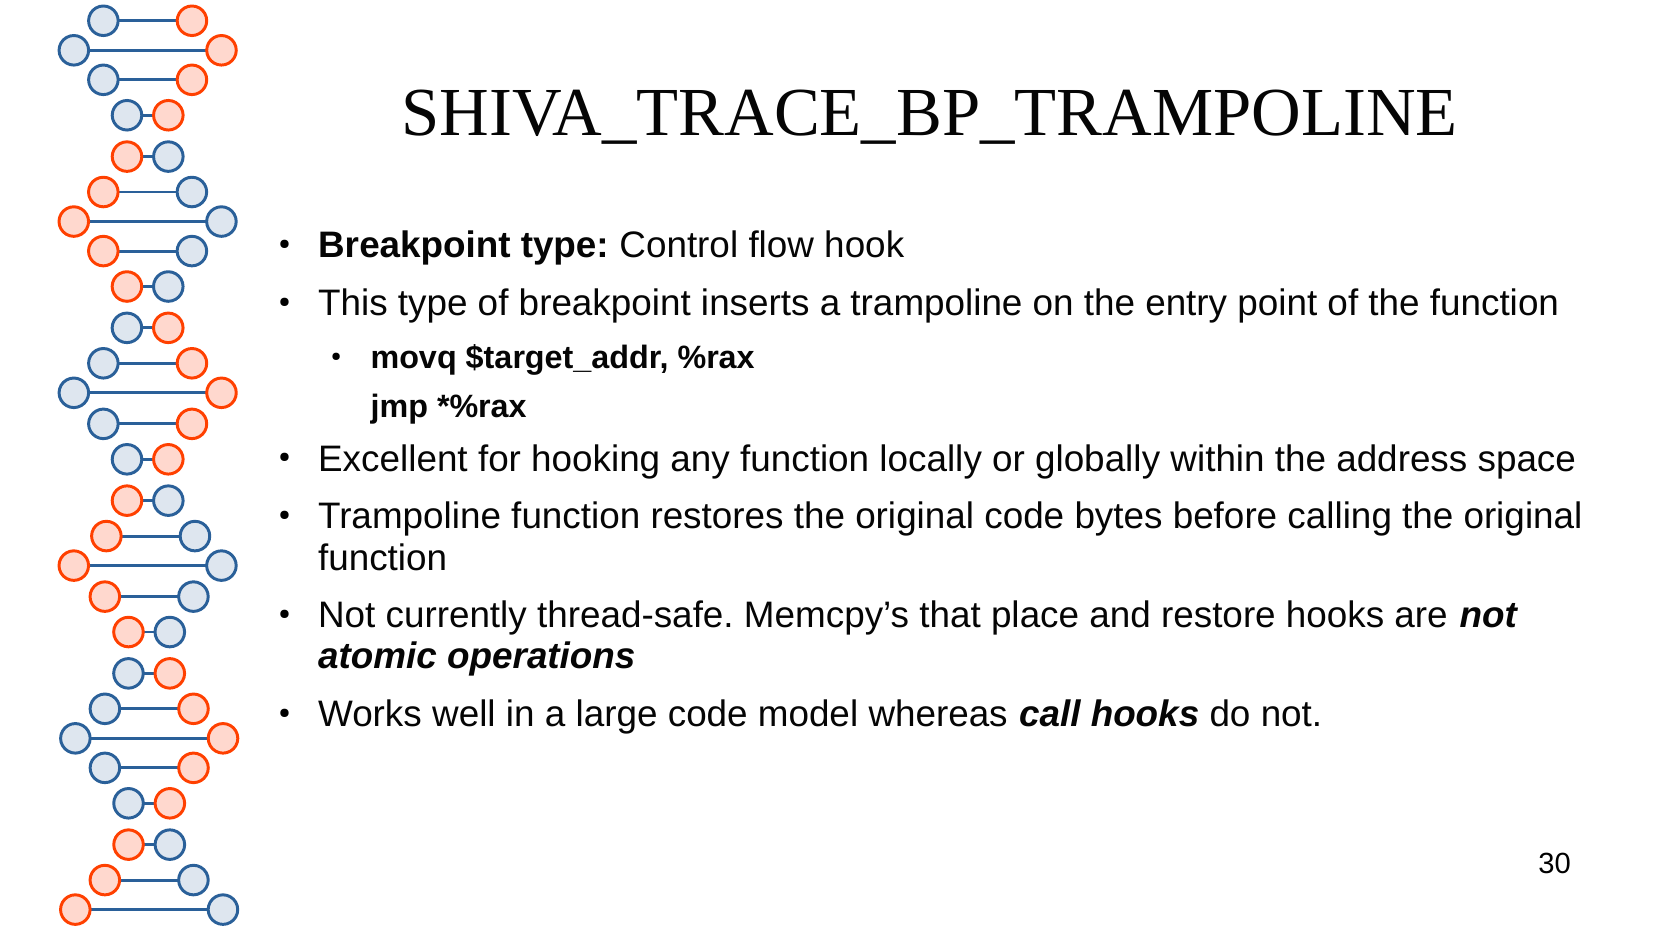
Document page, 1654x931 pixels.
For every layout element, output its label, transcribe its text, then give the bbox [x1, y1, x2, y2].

title SHIVA_TRACE_BP_TRAMPOLINE [265, 35, 1595, 189]
list Breakpoint type: Control flow hook This type of breakpoint inserts a trampoline on the entry point of the function movq $target_addr, %rax jmp *%rax Excellent for hooking any function locally or globally within the address space Trampoline function restores the original code bytes before calling the original function Not currently thread-safe. Memcpy’s that place and restore hooks are not atomic operations Works well in a large code model whereas call hooks do not. [265, 224, 1595, 764]
